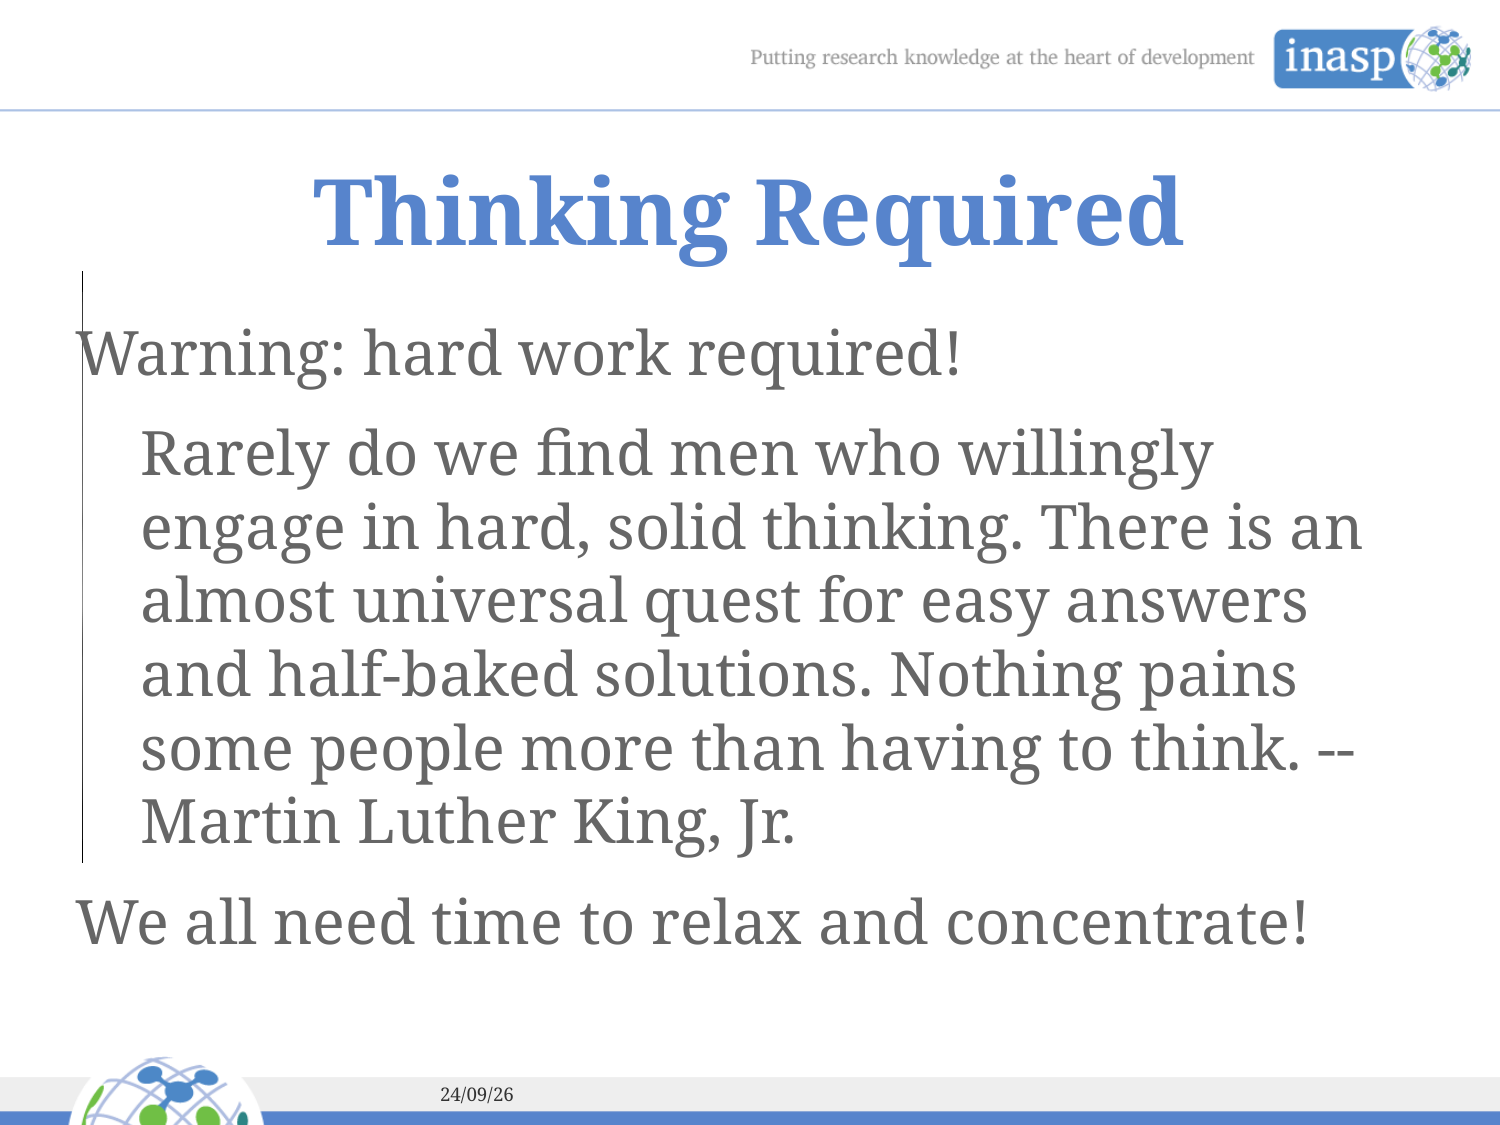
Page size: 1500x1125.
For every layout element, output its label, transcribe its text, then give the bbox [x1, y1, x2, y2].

list Warning: hard work required! Rarely do we find men who willingly engage in hard, solid thinking. There is an almost universal quest for easy answers and half-baked solutions. Nothing pains some people more than having to think. -- Martin Luther King, Jr. We all need time to relax and concentrate! [75, 313, 1426, 967]
title Thinking Required [75, 129, 1426, 313]
picture [0, 0, 1500, 1125]
